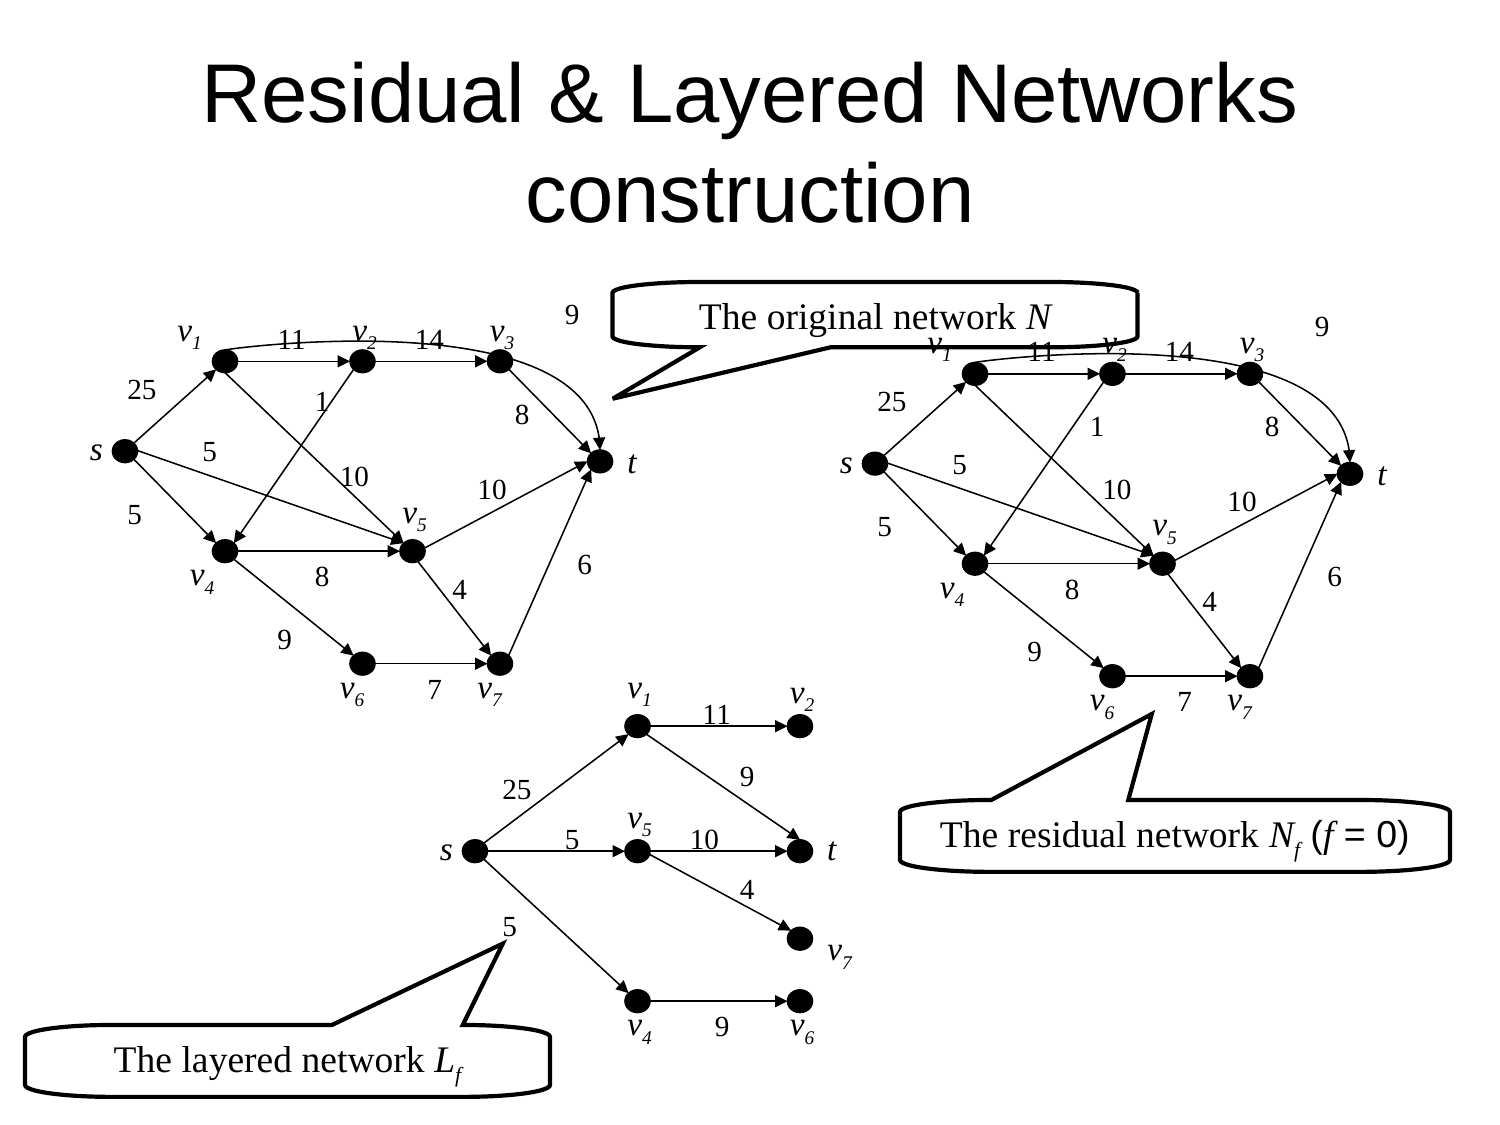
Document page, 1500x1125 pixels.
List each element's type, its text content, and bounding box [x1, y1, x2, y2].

text_box 25 [487, 762, 576, 813]
text_box [1104, 664, 1123, 669]
text_box [476, 839, 488, 863]
text_box [1155, 569, 1166, 576]
text_box v1 [162, 299, 250, 361]
text_box [787, 839, 812, 862]
text_box v3 [474, 299, 563, 361]
text_box [965, 552, 986, 557]
text_box v1 [232, 349, 250, 361]
text_box t [812, 819, 863, 876]
text_box 9 [1012, 624, 1101, 676]
text_box v7 [1212, 669, 1300, 731]
text_box [1150, 556, 1160, 571]
text_box [787, 724, 813, 738]
text_box 8 [499, 387, 588, 438]
text_box 5 [862, 499, 951, 551]
text_box 9 [724, 749, 813, 801]
text_box 4 [1187, 574, 1276, 626]
text_box 25 [112, 362, 201, 413]
text_box 5 [487, 899, 576, 951]
text_box [638, 850, 649, 863]
text_box [1100, 374, 1125, 386]
text_box 6 [562, 537, 651, 588]
text_box 5 [937, 437, 1026, 488]
text_box 10 [1087, 462, 1176, 513]
text_box v4 [174, 544, 263, 606]
text_box 4 [724, 862, 813, 913]
text_box [404, 557, 417, 563]
text_box v6 [1074, 669, 1163, 731]
text_box s [425, 819, 476, 876]
text_box 8 [300, 549, 388, 601]
text_box The residual network Nf (f = 0) [899, 714, 1450, 872]
text_box t [1362, 444, 1413, 501]
text_box v7 [812, 919, 901, 981]
text_box [587, 450, 612, 473]
text_box [415, 550, 426, 561]
text_box v1 [612, 657, 700, 719]
text_box [1165, 562, 1176, 574]
text_box [126, 439, 138, 449]
text_box v1 [912, 312, 1000, 374]
text_box 8 [1249, 399, 1338, 451]
text_box v1 [982, 361, 1000, 373]
text_box [126, 448, 138, 463]
text_box [787, 927, 812, 951]
text_box v5 [387, 482, 475, 544]
text_box 10 [675, 812, 763, 863]
text_box v4 [924, 557, 1013, 619]
text_box [1337, 462, 1362, 486]
text_box 7 [412, 662, 501, 713]
text_box v5 [612, 787, 700, 849]
text_box [1156, 556, 1174, 565]
text_box [624, 714, 650, 738]
text_box [217, 539, 233, 544]
text_box 11 [1012, 324, 1101, 376]
text_box 14 [399, 312, 488, 363]
text_box 9 [549, 287, 621, 338]
text_box 5 [112, 487, 201, 538]
text_box 5 [549, 812, 638, 863]
text_box v6 [774, 994, 863, 1056]
text_box The original network N [612, 281, 1138, 399]
text_box [876, 461, 888, 475]
text_box [489, 652, 508, 657]
title Residual & Layered Networks construction [75, 31, 1426, 247]
text_box [790, 989, 810, 994]
text_box [629, 989, 648, 994]
text_box 5 [187, 424, 276, 476]
text_box 6 [1312, 549, 1401, 601]
text_box v5 [1137, 494, 1225, 556]
text_box v7 [462, 657, 550, 719]
text_box [352, 652, 373, 657]
text_box 11 [687, 687, 775, 738]
text_box [962, 362, 988, 386]
text_box 9 [1299, 299, 1388, 351]
text_box v6 [324, 657, 413, 719]
text_box 10 [324, 449, 413, 501]
text_box v2 [774, 662, 863, 724]
text_box 9 [262, 612, 351, 663]
text_box [876, 452, 888, 462]
text_box v4 [612, 994, 700, 1056]
text_box 14 [1149, 324, 1238, 376]
text_box 11 [262, 312, 351, 363]
text_box v2 [337, 299, 426, 361]
text_box [350, 361, 375, 373]
text_box 10 [462, 462, 550, 513]
text_box v3 [1224, 312, 1313, 374]
text_box The layered network Lf [24, 943, 551, 1097]
text_box 7 [1162, 674, 1251, 726]
text_box 1 [1074, 399, 1163, 451]
text_box 9 [699, 999, 788, 1051]
text_box 8 [1050, 562, 1138, 613]
text_box [1242, 664, 1258, 669]
text_box [407, 544, 424, 552]
text_box s [824, 432, 876, 488]
text_box t [612, 432, 663, 488]
text_box 25 [862, 374, 951, 426]
text_box [400, 544, 410, 559]
text_box [212, 350, 238, 373]
text_box v2 [1087, 312, 1176, 374]
text_box [487, 361, 513, 373]
text_box 1 [300, 374, 388, 426]
text_box s [74, 419, 126, 476]
text_box 10 [1212, 474, 1300, 526]
text_box 4 [437, 562, 526, 613]
text_box [1237, 374, 1263, 386]
